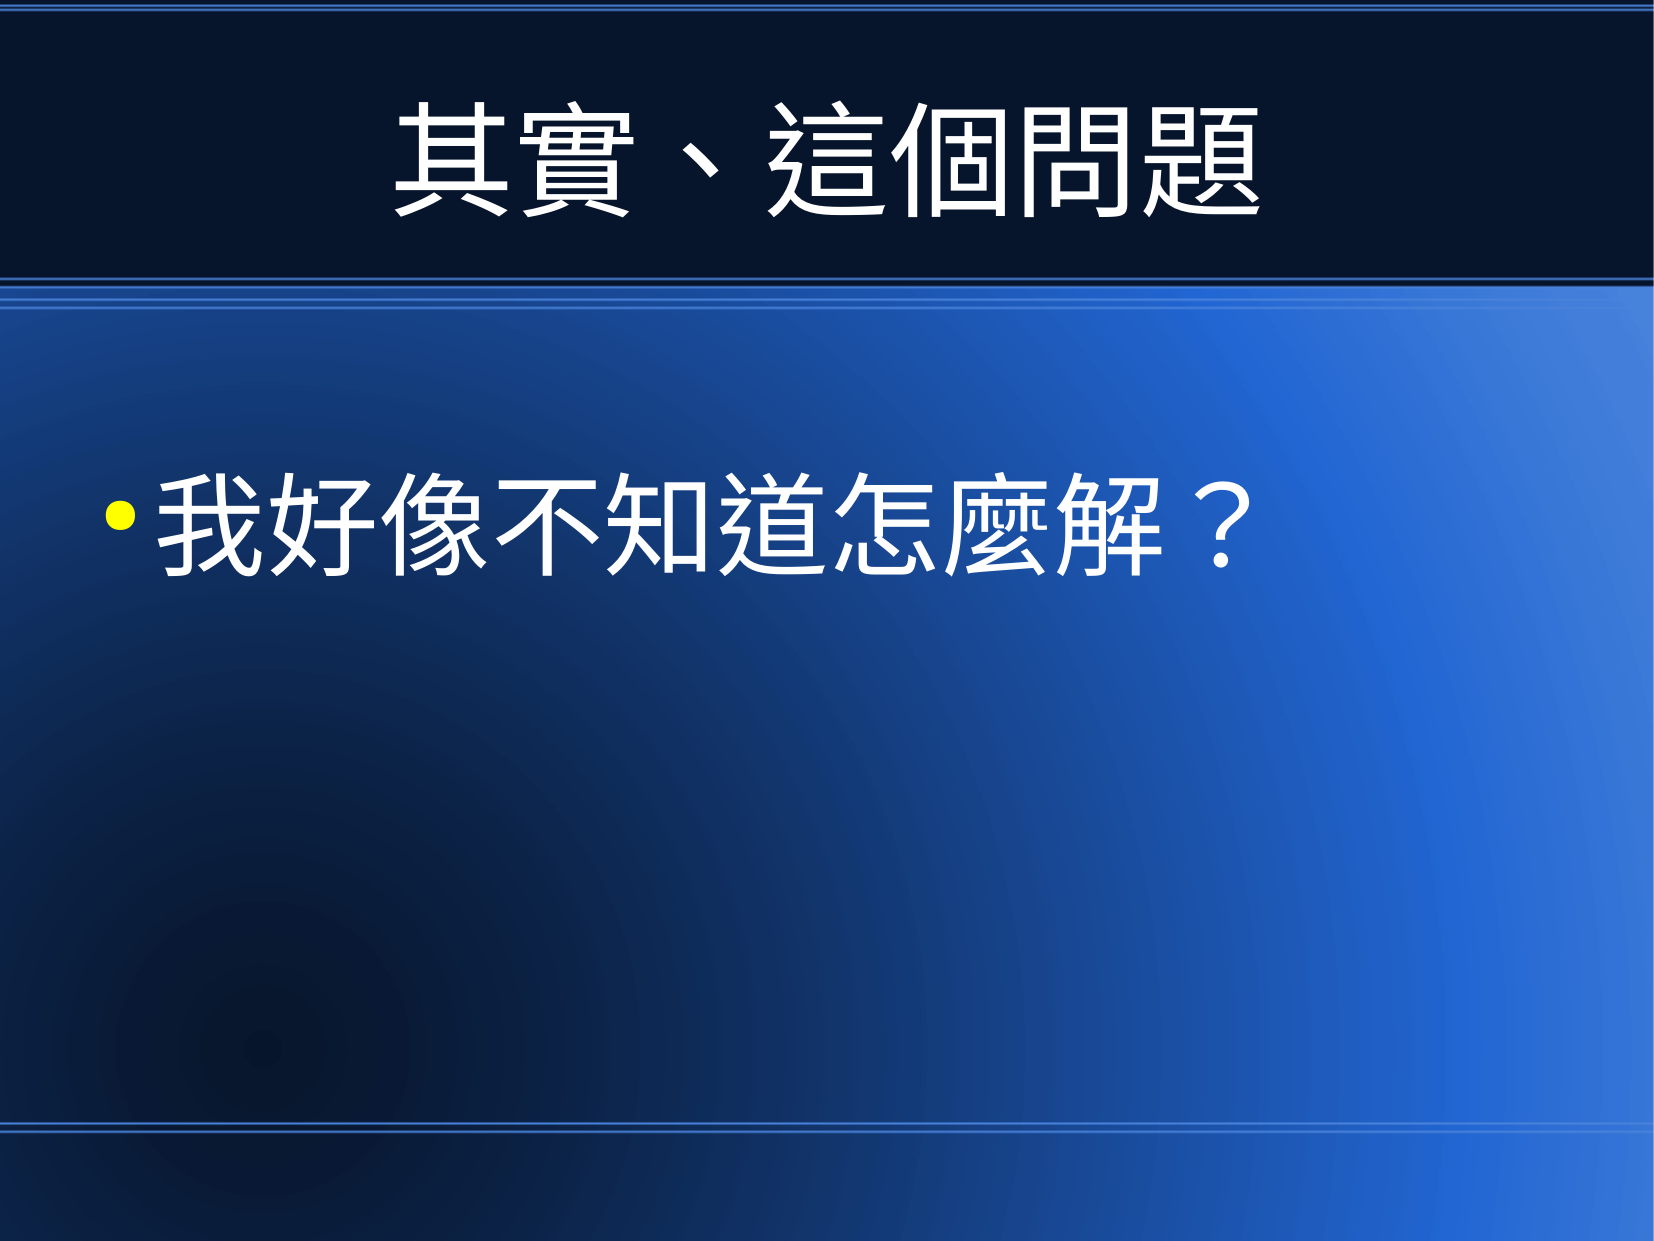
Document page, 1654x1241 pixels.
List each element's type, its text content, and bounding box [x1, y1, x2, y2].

picture [0, 0, 1654, 1241]
title 其實、這個問題 [82, 49, 1571, 257]
list 我好像不知道怎麼解？ [82, 355, 1571, 1241]
